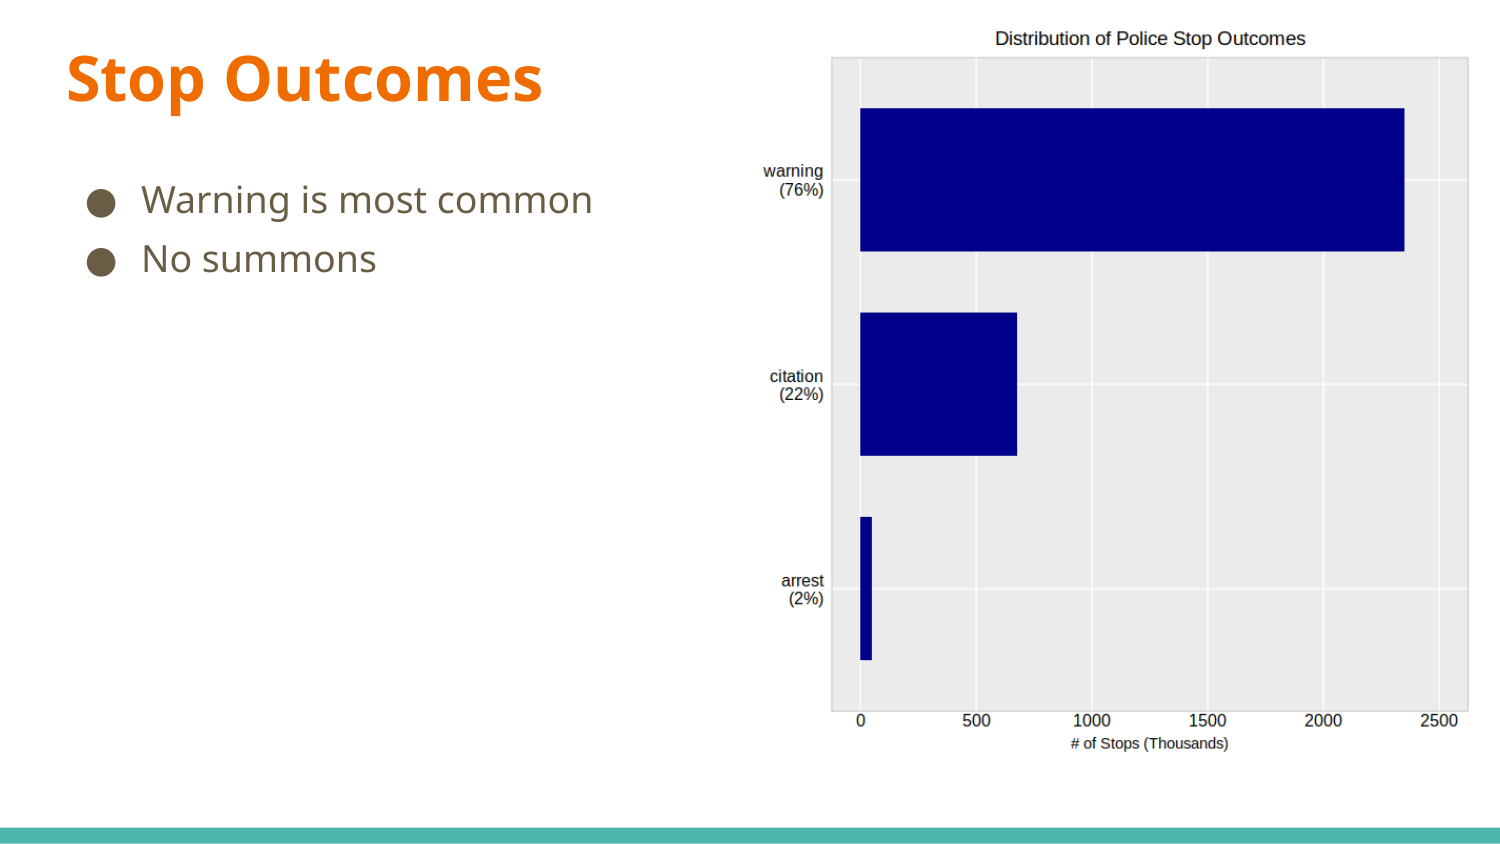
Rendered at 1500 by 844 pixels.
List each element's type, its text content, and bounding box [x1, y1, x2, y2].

list Warning is most common No summons [51, 151, 687, 693]
picture [754, 24, 1475, 756]
title Stop Outcomes [51, 19, 730, 136]
